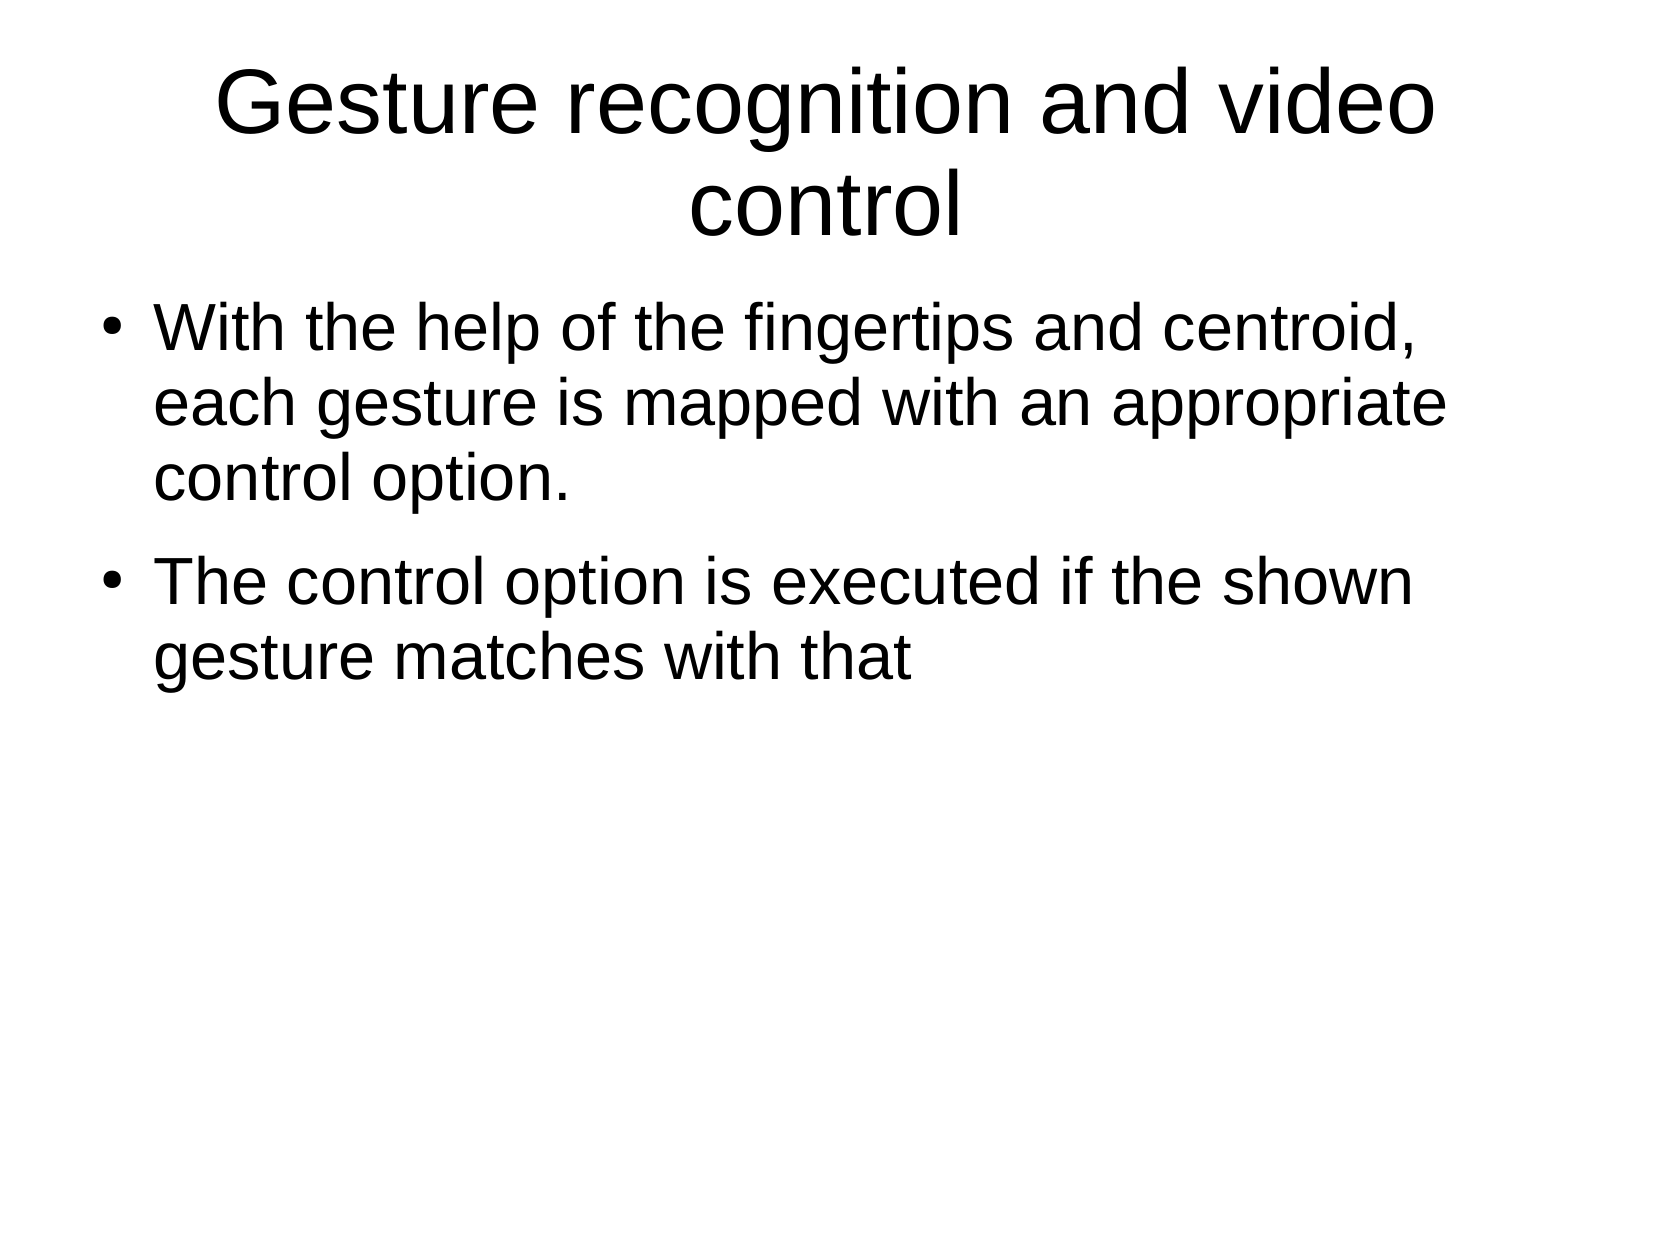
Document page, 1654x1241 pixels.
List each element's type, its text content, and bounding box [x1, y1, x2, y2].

list With the help of the fingertips and centroid, each gesture is mapped with an appropriate control option. The control option is executed if the shown gesture matches with that [82, 290, 1571, 1010]
title Gesture recognition and video control [82, 49, 1571, 257]
